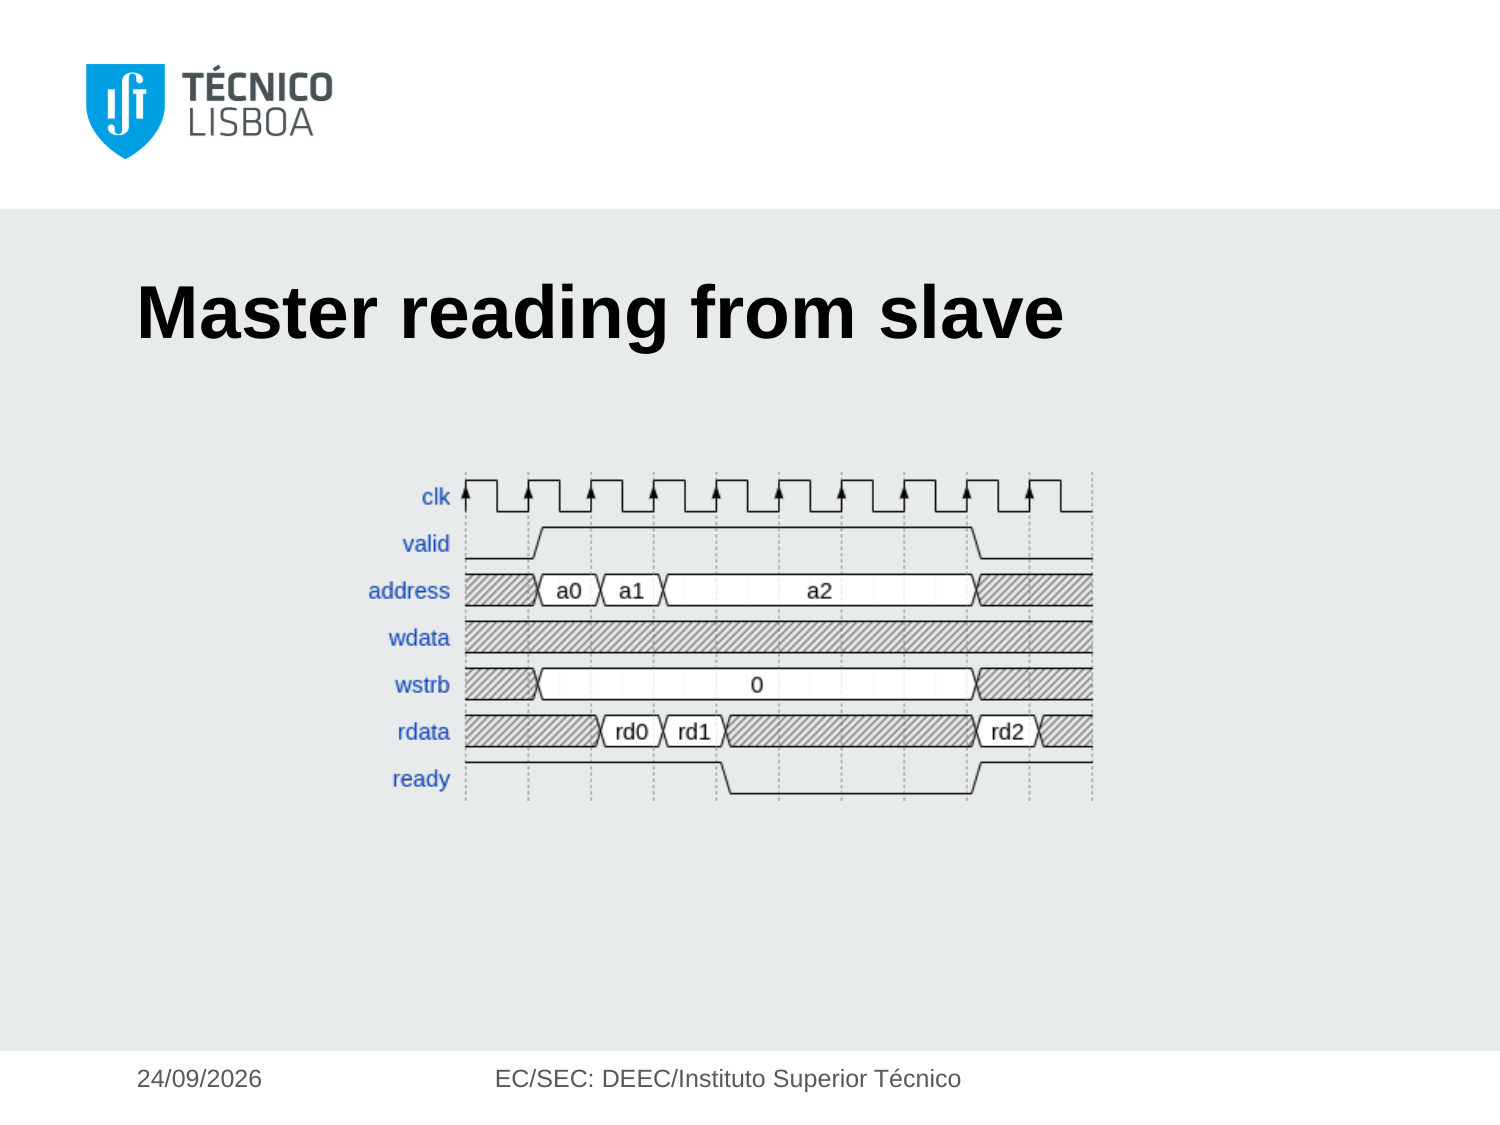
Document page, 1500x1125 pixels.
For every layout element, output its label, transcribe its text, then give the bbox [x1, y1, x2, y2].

title Master reading from slave [121, 237, 1378, 381]
slide_number 24/09/2020 [121, 1052, 425, 1103]
footer EC/SEC: DEEC/Instituto Superior Técnico [476, 1052, 988, 1103]
picture [0, 0, 1500, 1125]
